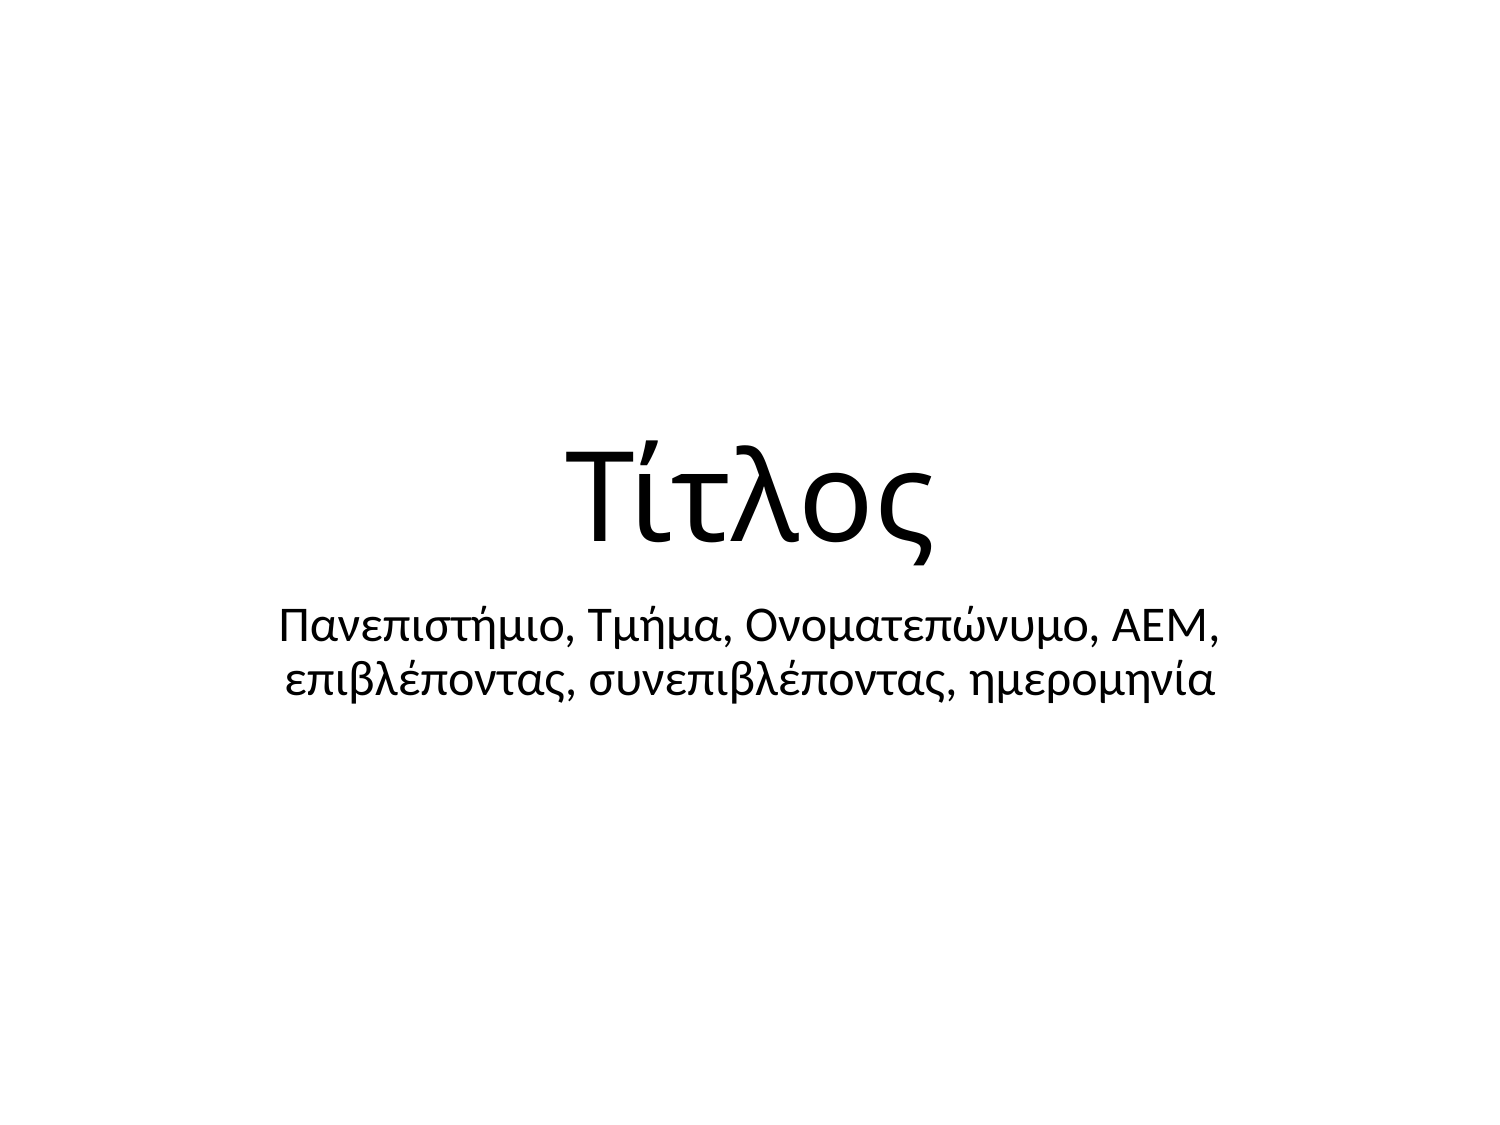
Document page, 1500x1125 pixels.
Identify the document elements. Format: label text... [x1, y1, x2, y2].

title Τίτλος [112, 184, 1388, 576]
subtitle Πανεπιστήμιο, Τμήμα, Ονοματεπώνυμο, ΑΕΜ, επιβλέποντας, συνεπιβλέποντας, ημερομηνία [187, 590, 1313, 863]
